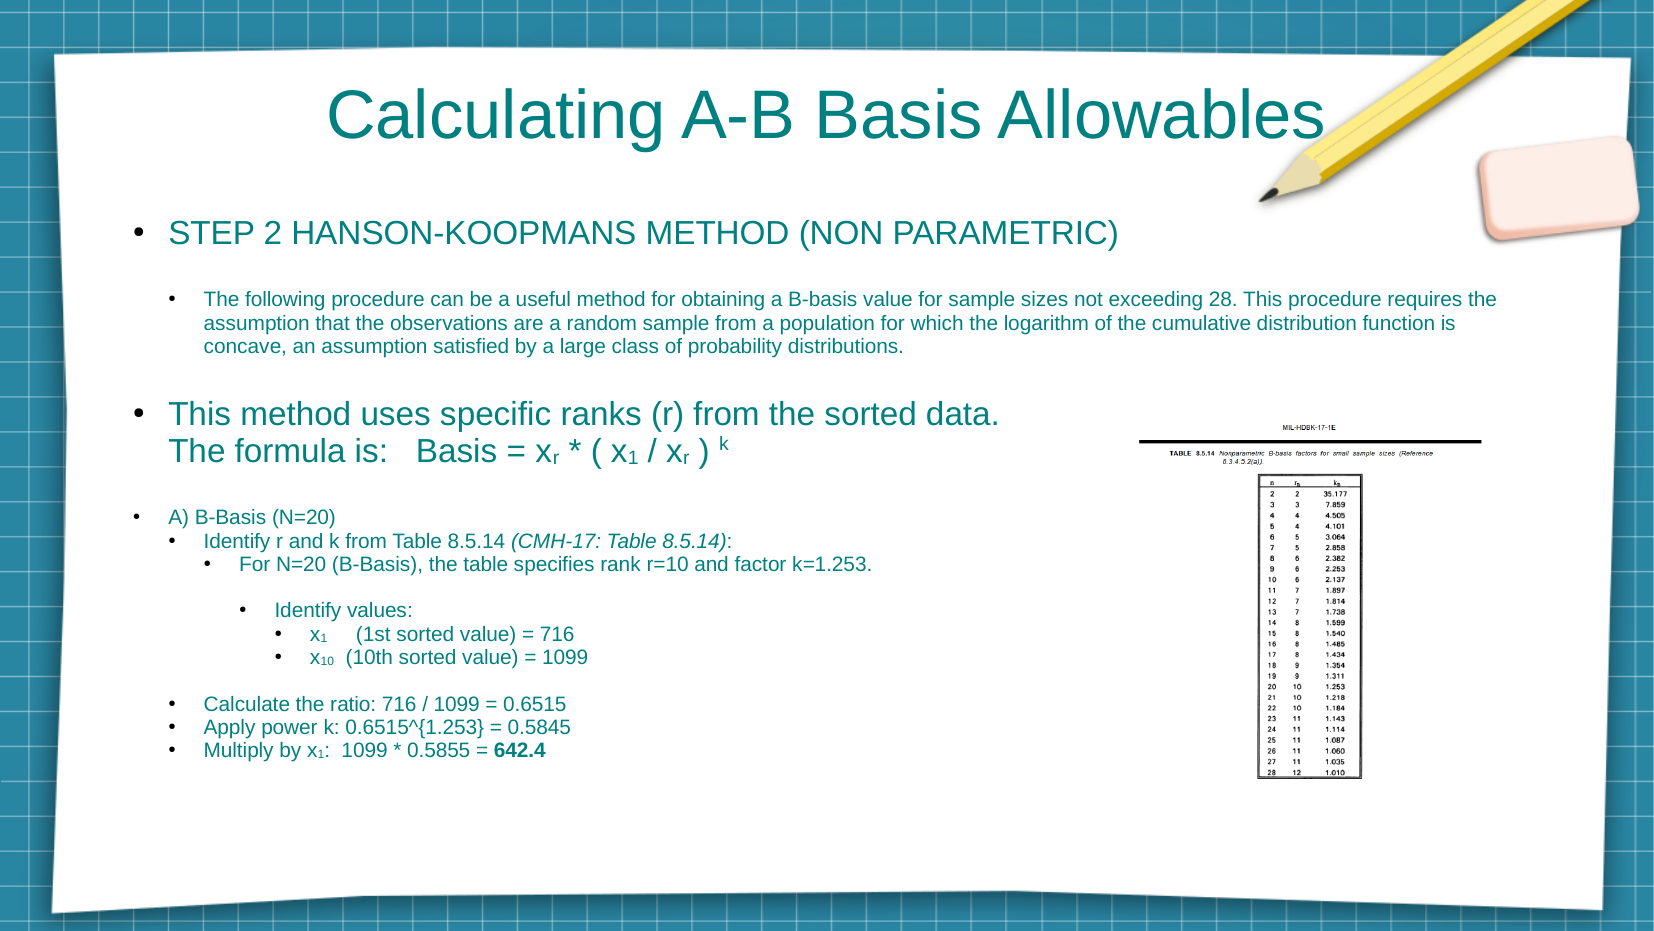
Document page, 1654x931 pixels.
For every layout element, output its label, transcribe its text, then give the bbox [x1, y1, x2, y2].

text_box STEP 2 HANSON-KOOPMANS METHOD (NON PARAMETRIC) The following procedure can be a useful method for obtaining a B-basis value for sample sizes not exceeding 28. This procedure requires the assumption that the observations are a random sample from a population for which the logarithm of the cumulative distribution function is concave, an assumption satisfied by a large class of probability distributions. This method uses specific ranks (r) from the sorted data. The formula is: Basis = xr * ( x1 / xr ) k A) B-Basis (N=20) Identify r and k from Table 8.5.14 (CMH-17: Table 8.5.14): For N=20 (B-Basis), the table specifies rank r=10 and factor k=1.253. Identify values: x1 (1st sorted value) = 716 x10 (10th sorted value) = 1099 Calculate the ratio: 716 / 1099 = 0.6515 Apply power k: 0.6515^{1.253} = 0.5845 Multiply by x1: 1099 * 0.5855 = 642.4 [118, 206, 1536, 826]
picture [0, 0, 1654, 931]
title Calculating A-B Basis Allowables [82, 37, 1571, 193]
